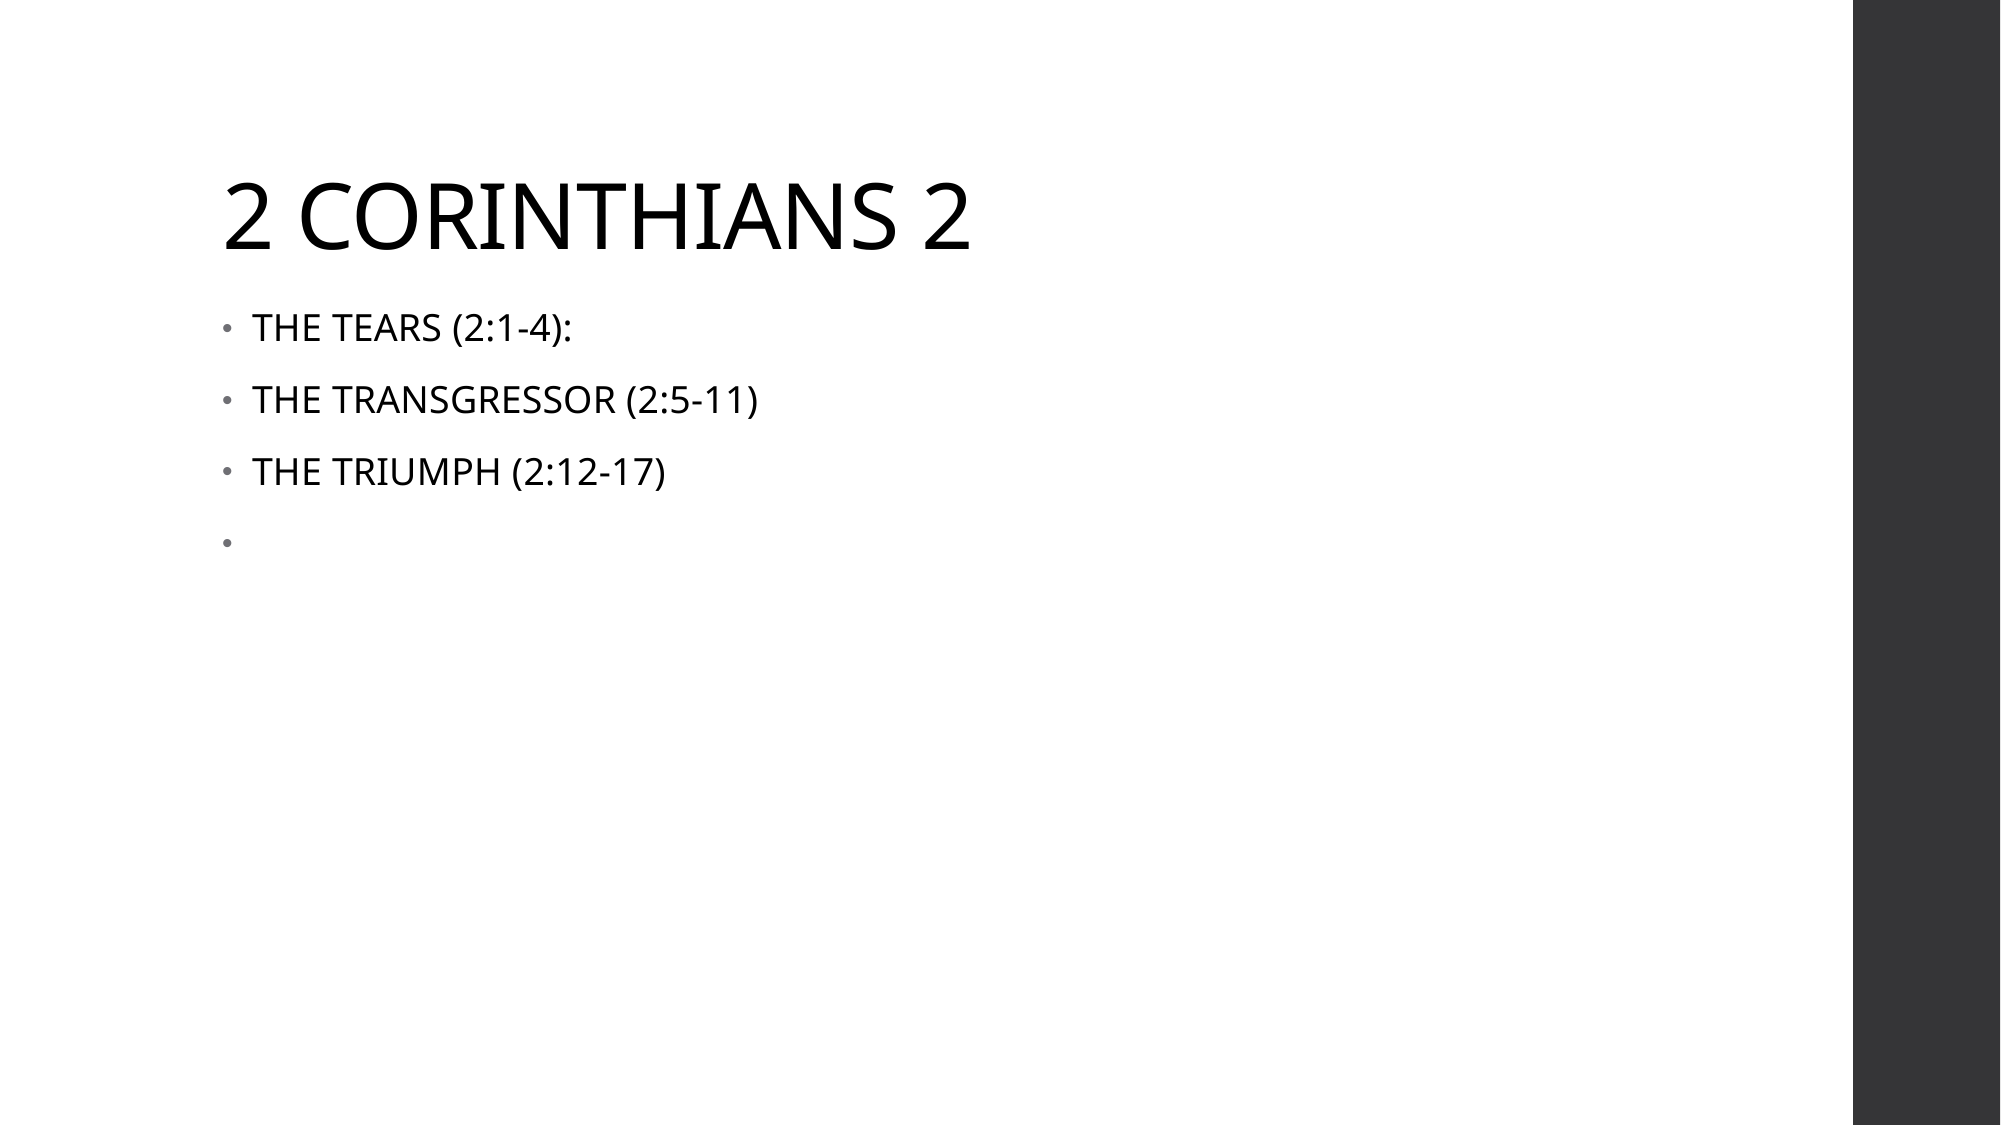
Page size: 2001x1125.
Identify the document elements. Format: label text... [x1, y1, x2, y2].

list THE TEARS (2:1-4): THE TRANSGRESSOR (2:5-11) THE TRIUMPH (2:12-17) [206, 299, 1617, 1014]
title 2 CORINTHIANS 2 [206, 60, 1797, 278]
